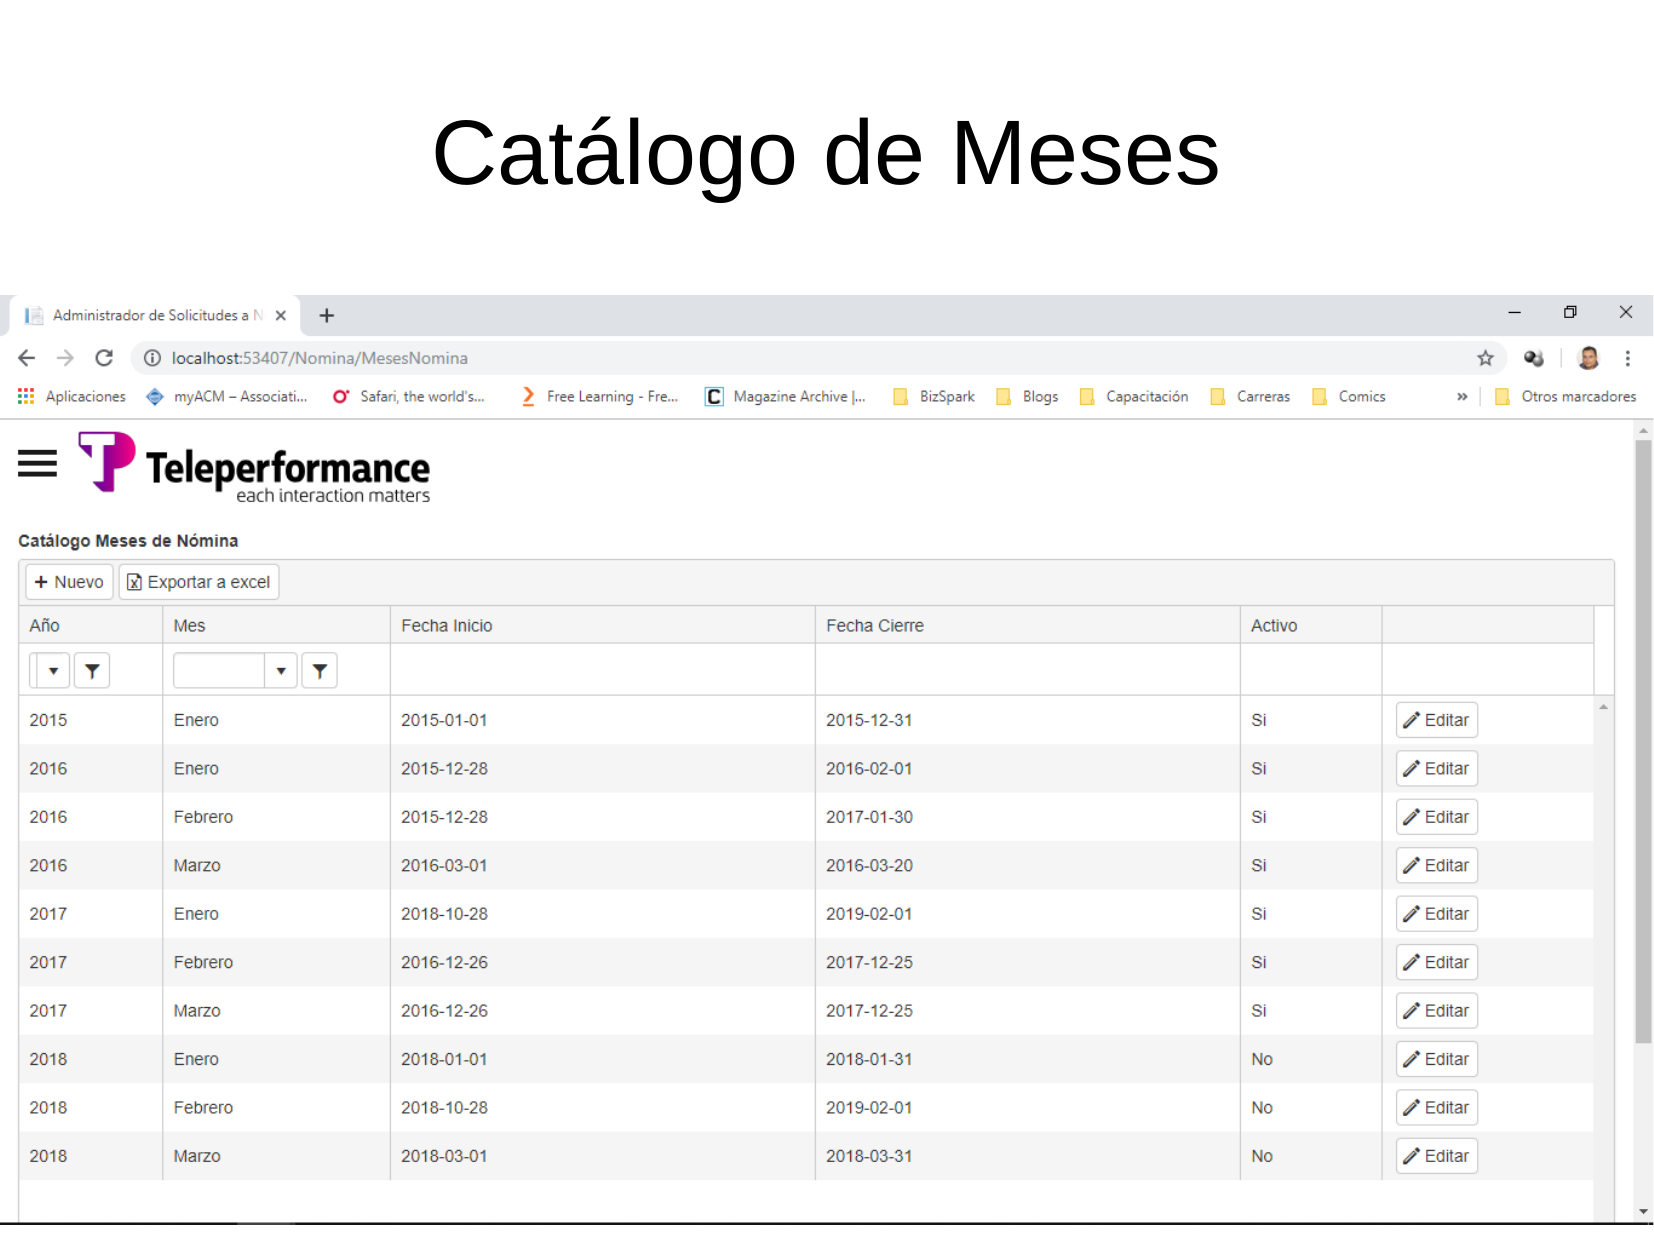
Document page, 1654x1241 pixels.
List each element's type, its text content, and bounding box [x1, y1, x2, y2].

title Catálogo de Meses [82, 49, 1571, 257]
picture [0, 295, 1654, 1225]
